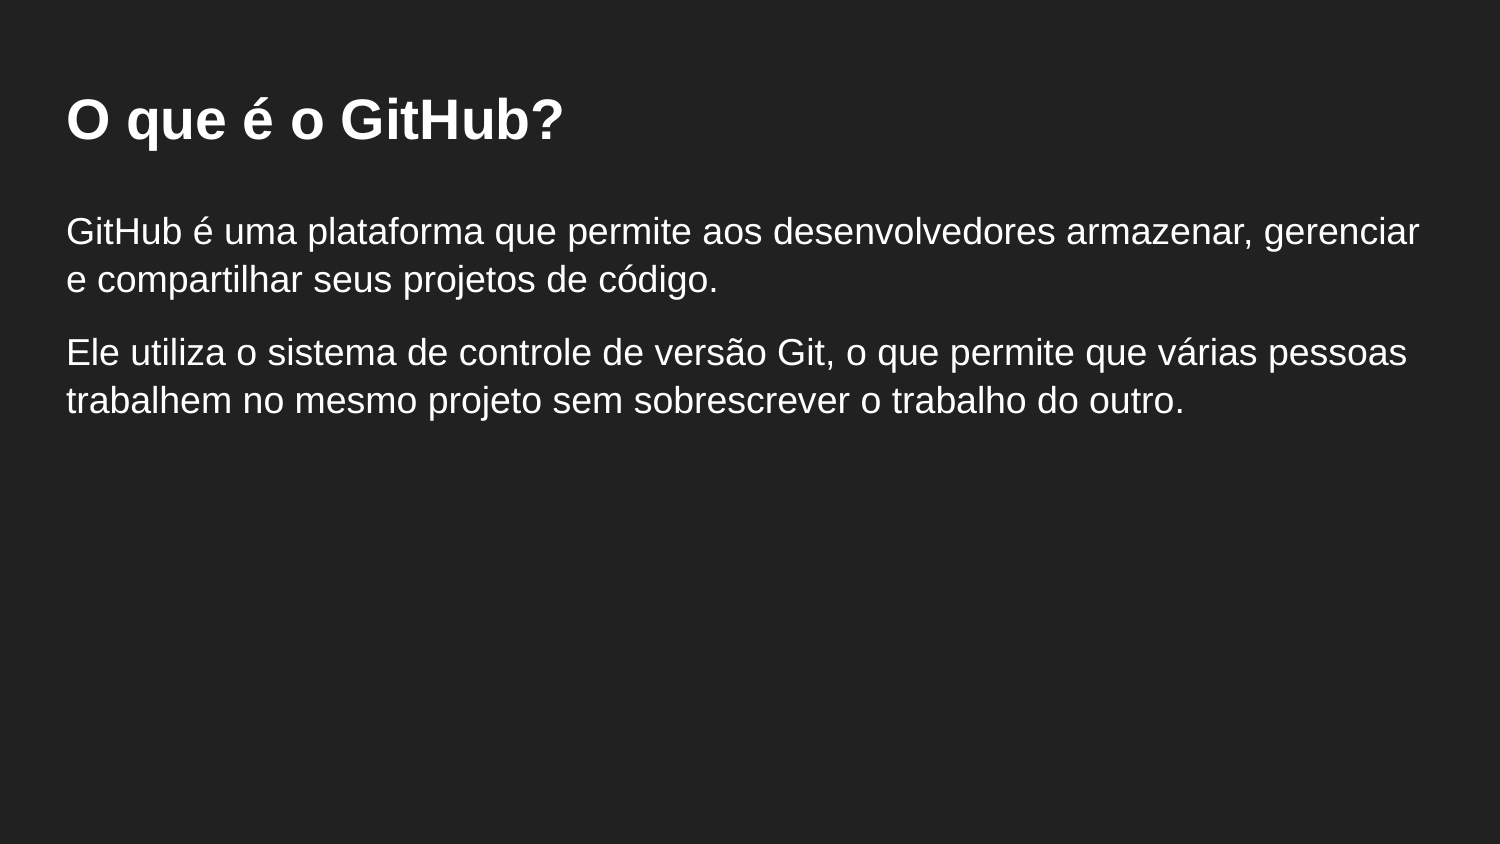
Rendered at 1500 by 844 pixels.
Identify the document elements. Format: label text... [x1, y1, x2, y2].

title O que é o GitHub? [51, 72, 1449, 167]
list GitHub é uma plataforma que permite aos desenvolvedores armazenar, gerenciar e compartilhar seus projetos de código. Ele utiliza o sistema de controle de versão Git, o que permite que várias pessoas trabalhem no mesmo projeto sem sobrescrever o trabalho do outro. [51, 189, 1449, 750]
